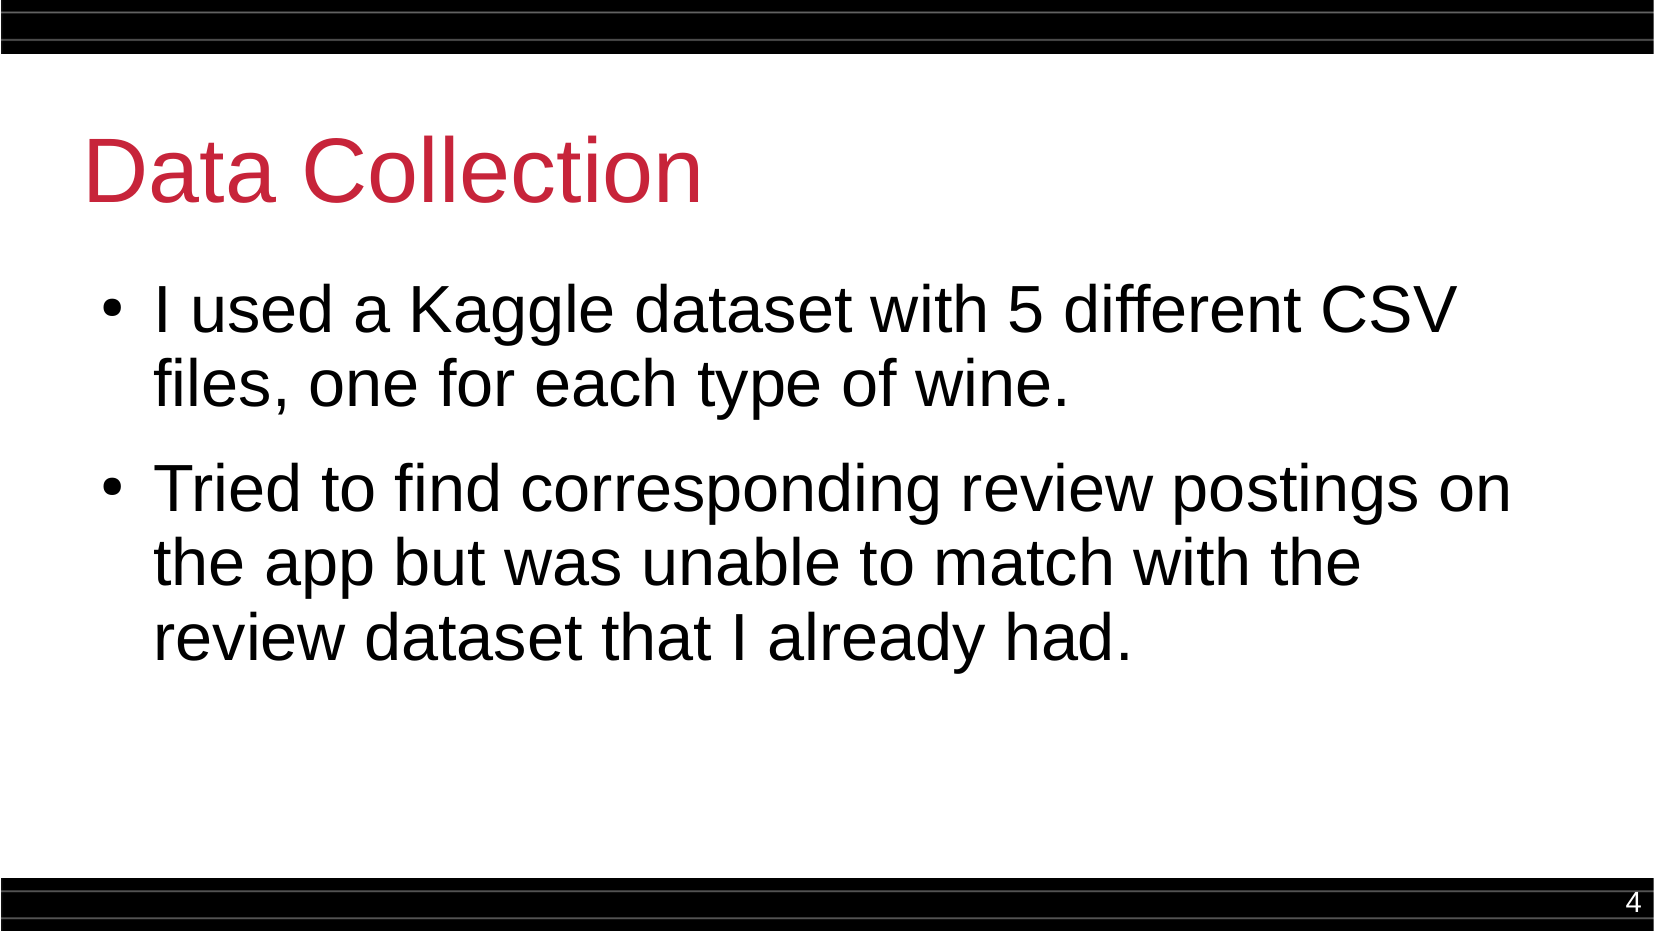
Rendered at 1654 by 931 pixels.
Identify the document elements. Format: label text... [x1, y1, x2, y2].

title Data Collection [82, 92, 1571, 249]
picture [1, 0, 1654, 54]
picture [1, 878, 1654, 931]
list I used a Kaggle dataset with 5 different CSV files, one for each type of wine. Tried to find corresponding review postings on the app but was unable to match with the review dataset that I already had. [82, 271, 1571, 758]
